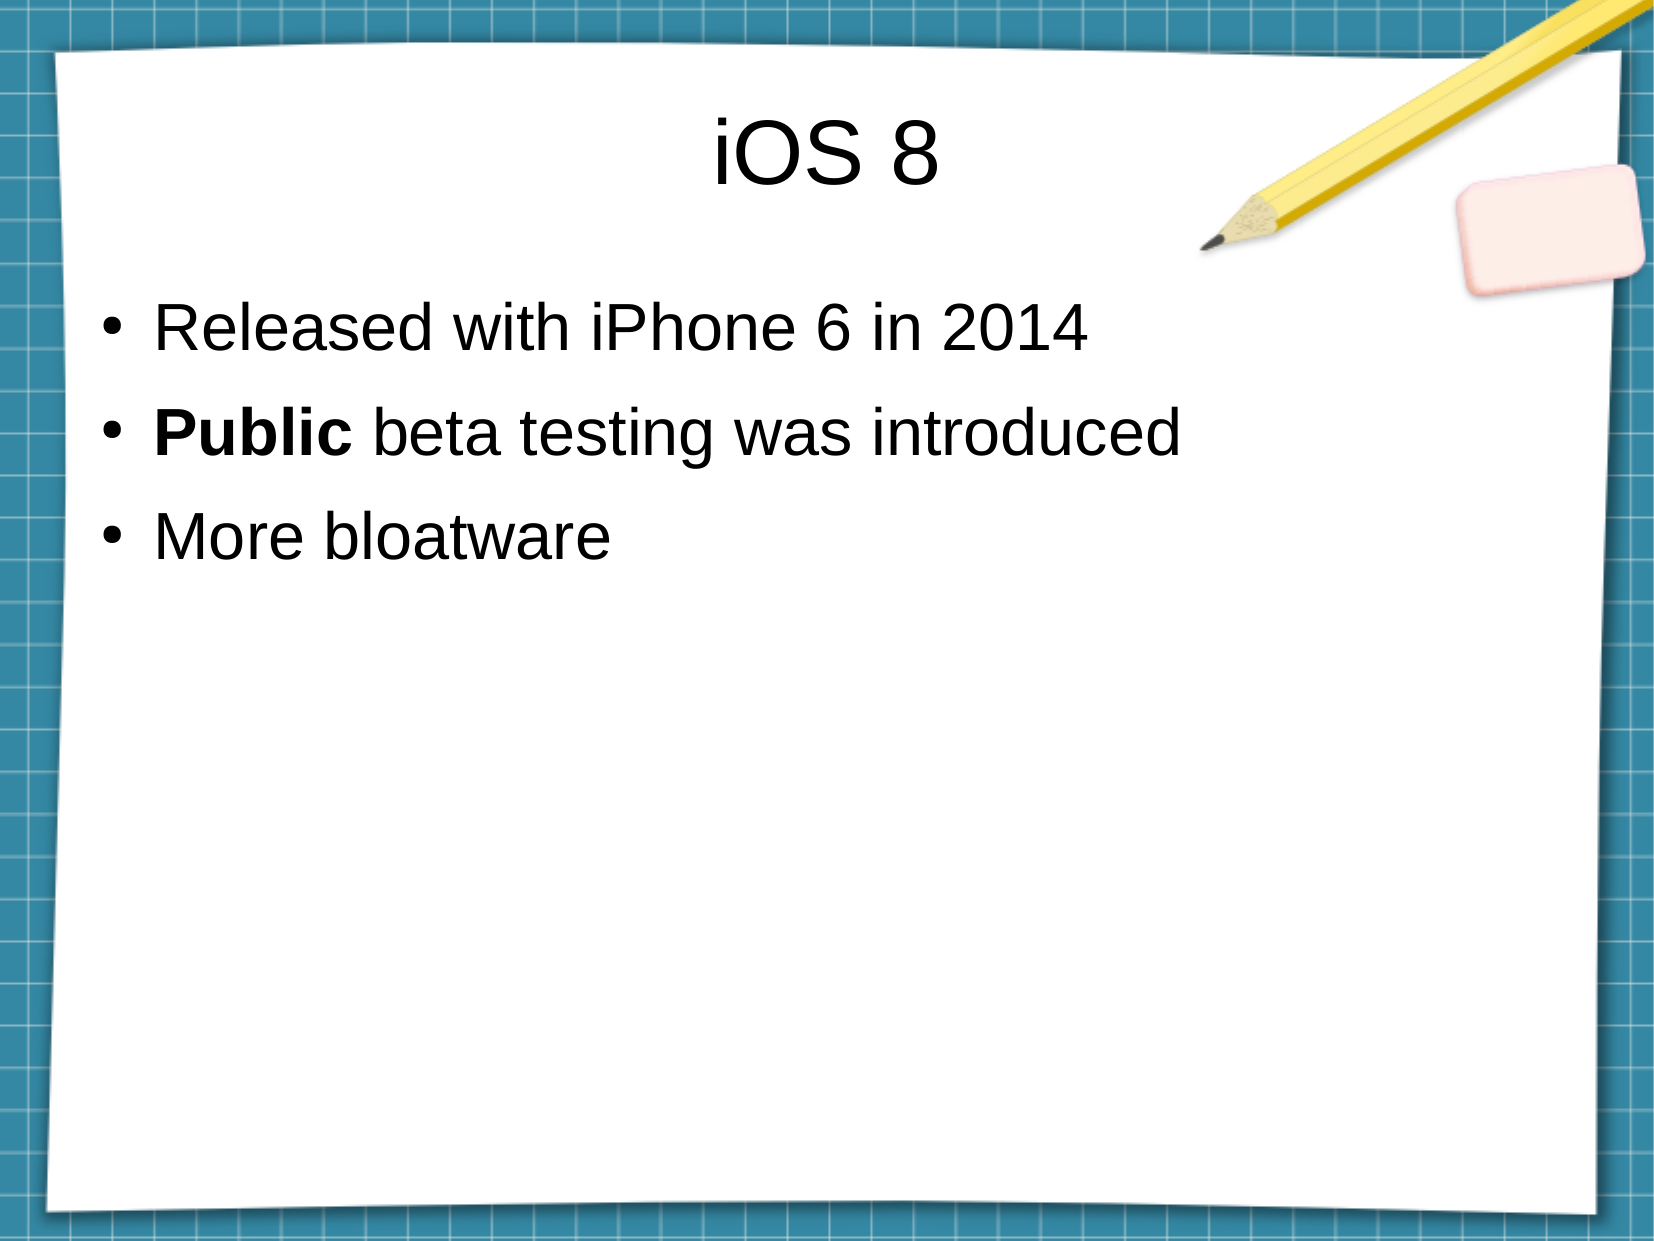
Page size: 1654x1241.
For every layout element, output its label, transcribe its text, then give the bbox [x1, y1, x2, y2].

picture [0, 0, 1654, 1241]
list Released with iPhone 6 in 2014 Public beta testing was introduced More bloatware [82, 290, 1571, 1010]
title iOS 8 [82, 49, 1571, 257]
